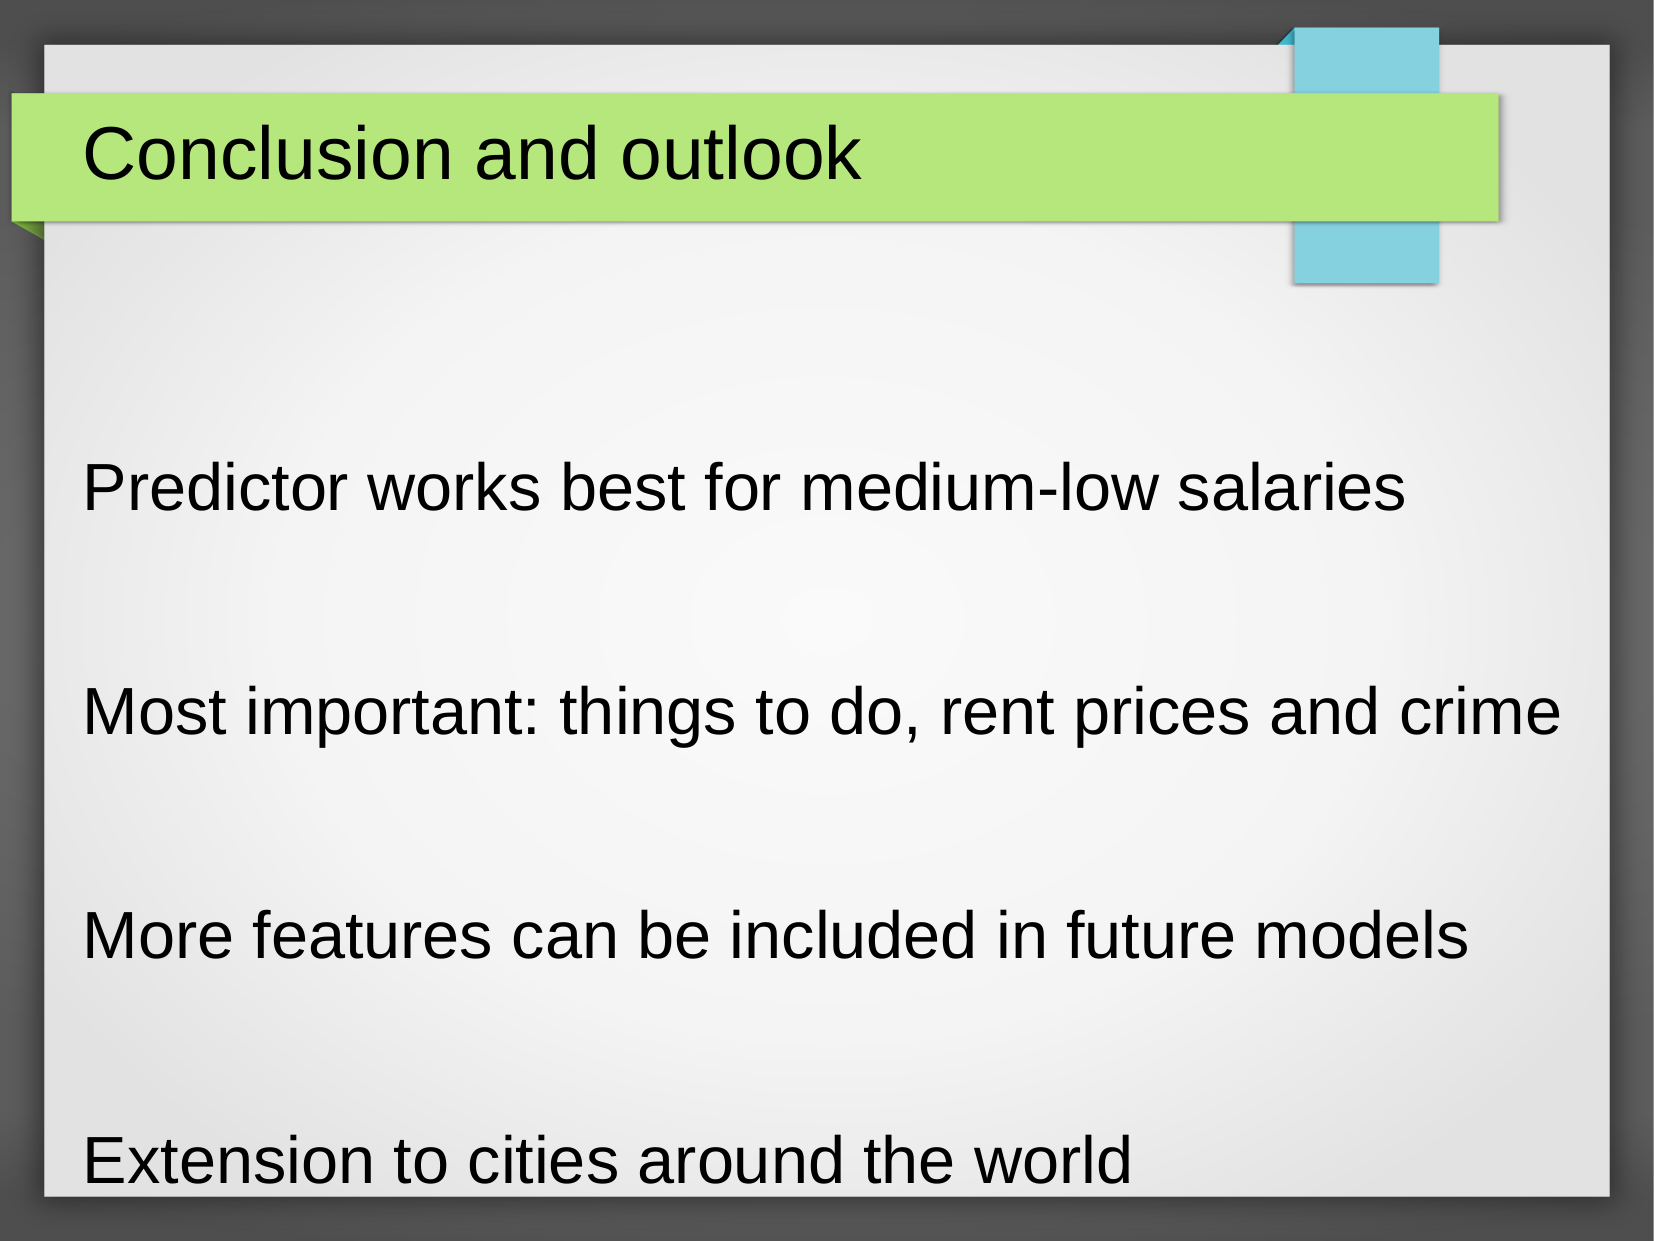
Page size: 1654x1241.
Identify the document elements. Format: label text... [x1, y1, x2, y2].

title Conclusion and outlook [82, 94, 1264, 213]
picture [0, 0, 1654, 1241]
subtitle Predictor works best for medium-low salaries Most important: things to do, rent prices and crime More features can be included in future models Extension to cities around the world [82, 300, 1571, 1241]
